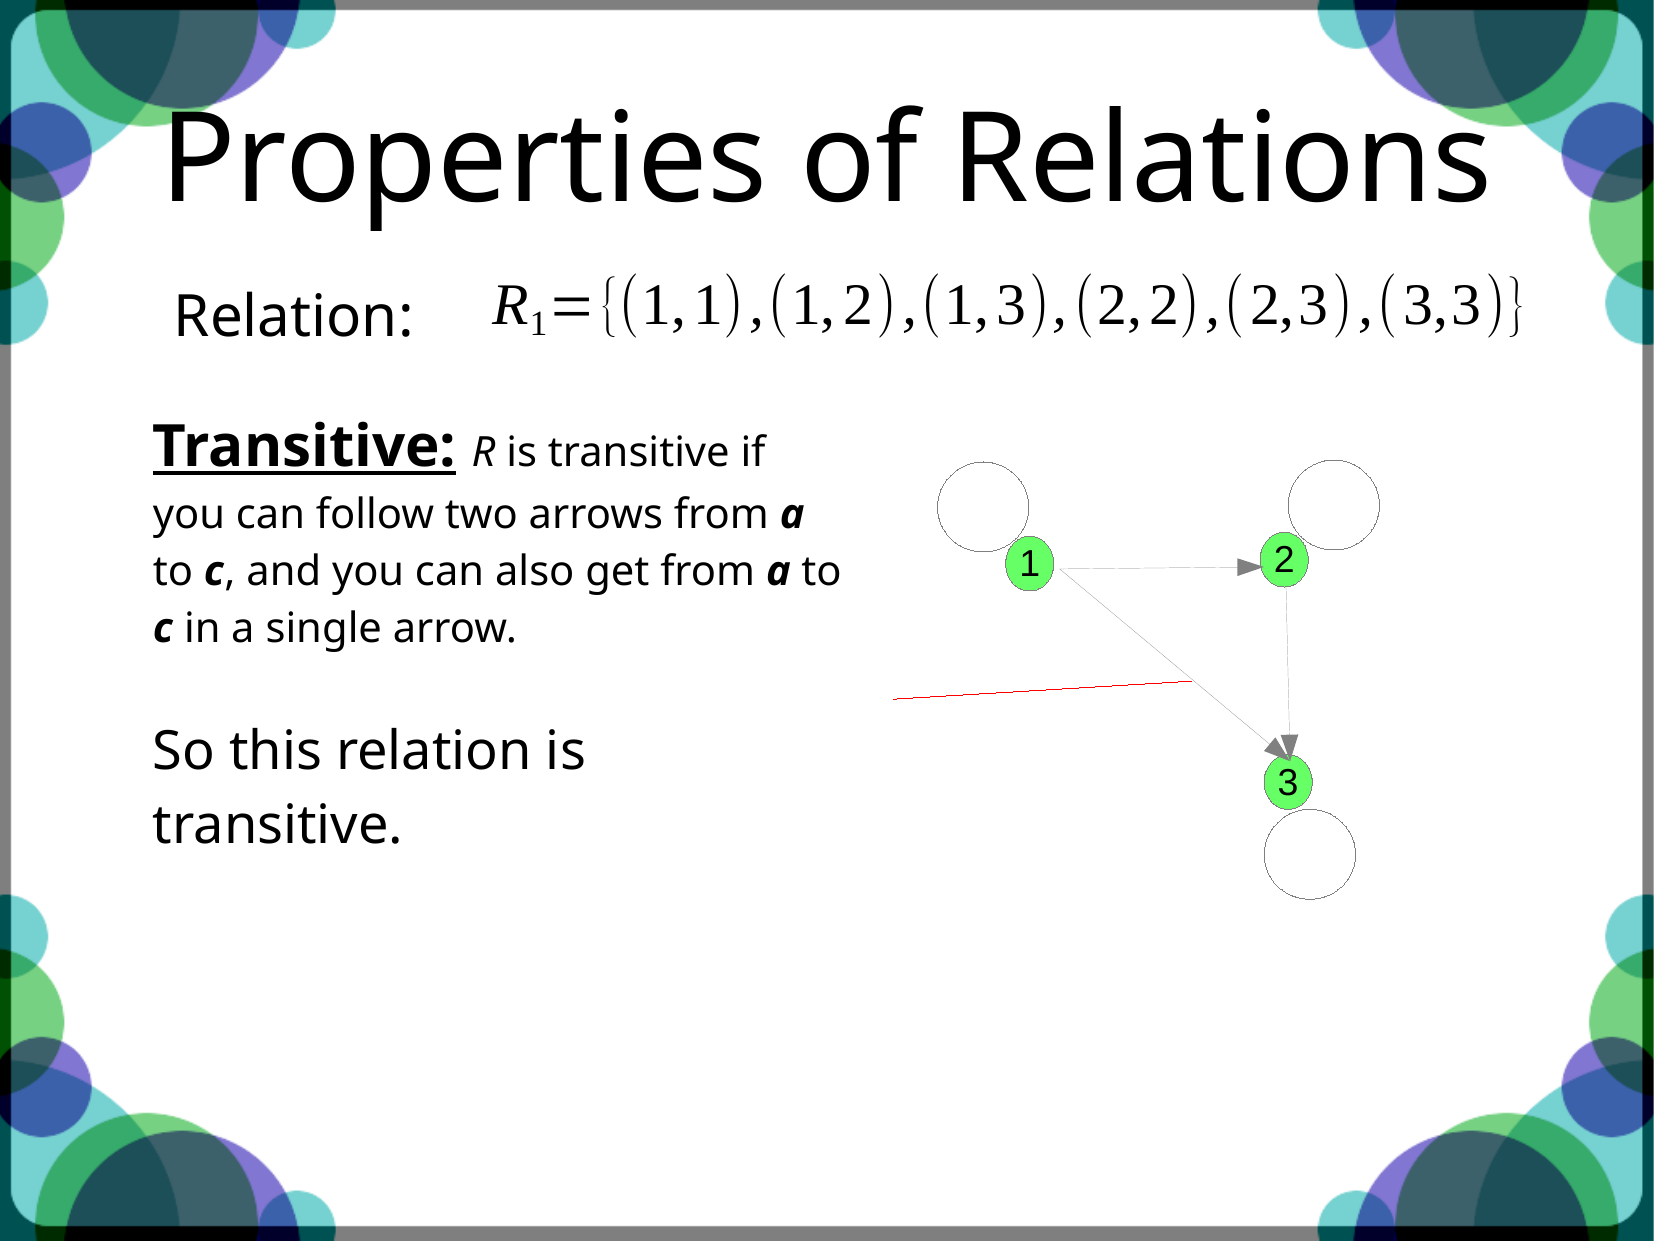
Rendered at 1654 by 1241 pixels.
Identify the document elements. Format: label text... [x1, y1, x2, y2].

picture [0, 0, 1654, 1241]
text_box 3 [1264, 755, 1313, 810]
text_box [937, 461, 1029, 552]
text_box 2 [1260, 532, 1309, 588]
title Properties of Relations [82, 49, 1571, 257]
text_box Relation: [173, 274, 1489, 387]
text_box [1264, 809, 1356, 900]
chart [473, 269, 1546, 345]
text_box 1 [1005, 536, 1054, 591]
text_box Transitive: R is transitive if you can follow two arrows from a to c, and you can also get from a to c in a single arrow. So this relation is transitive. [138, 396, 858, 726]
text_box [1288, 460, 1380, 550]
